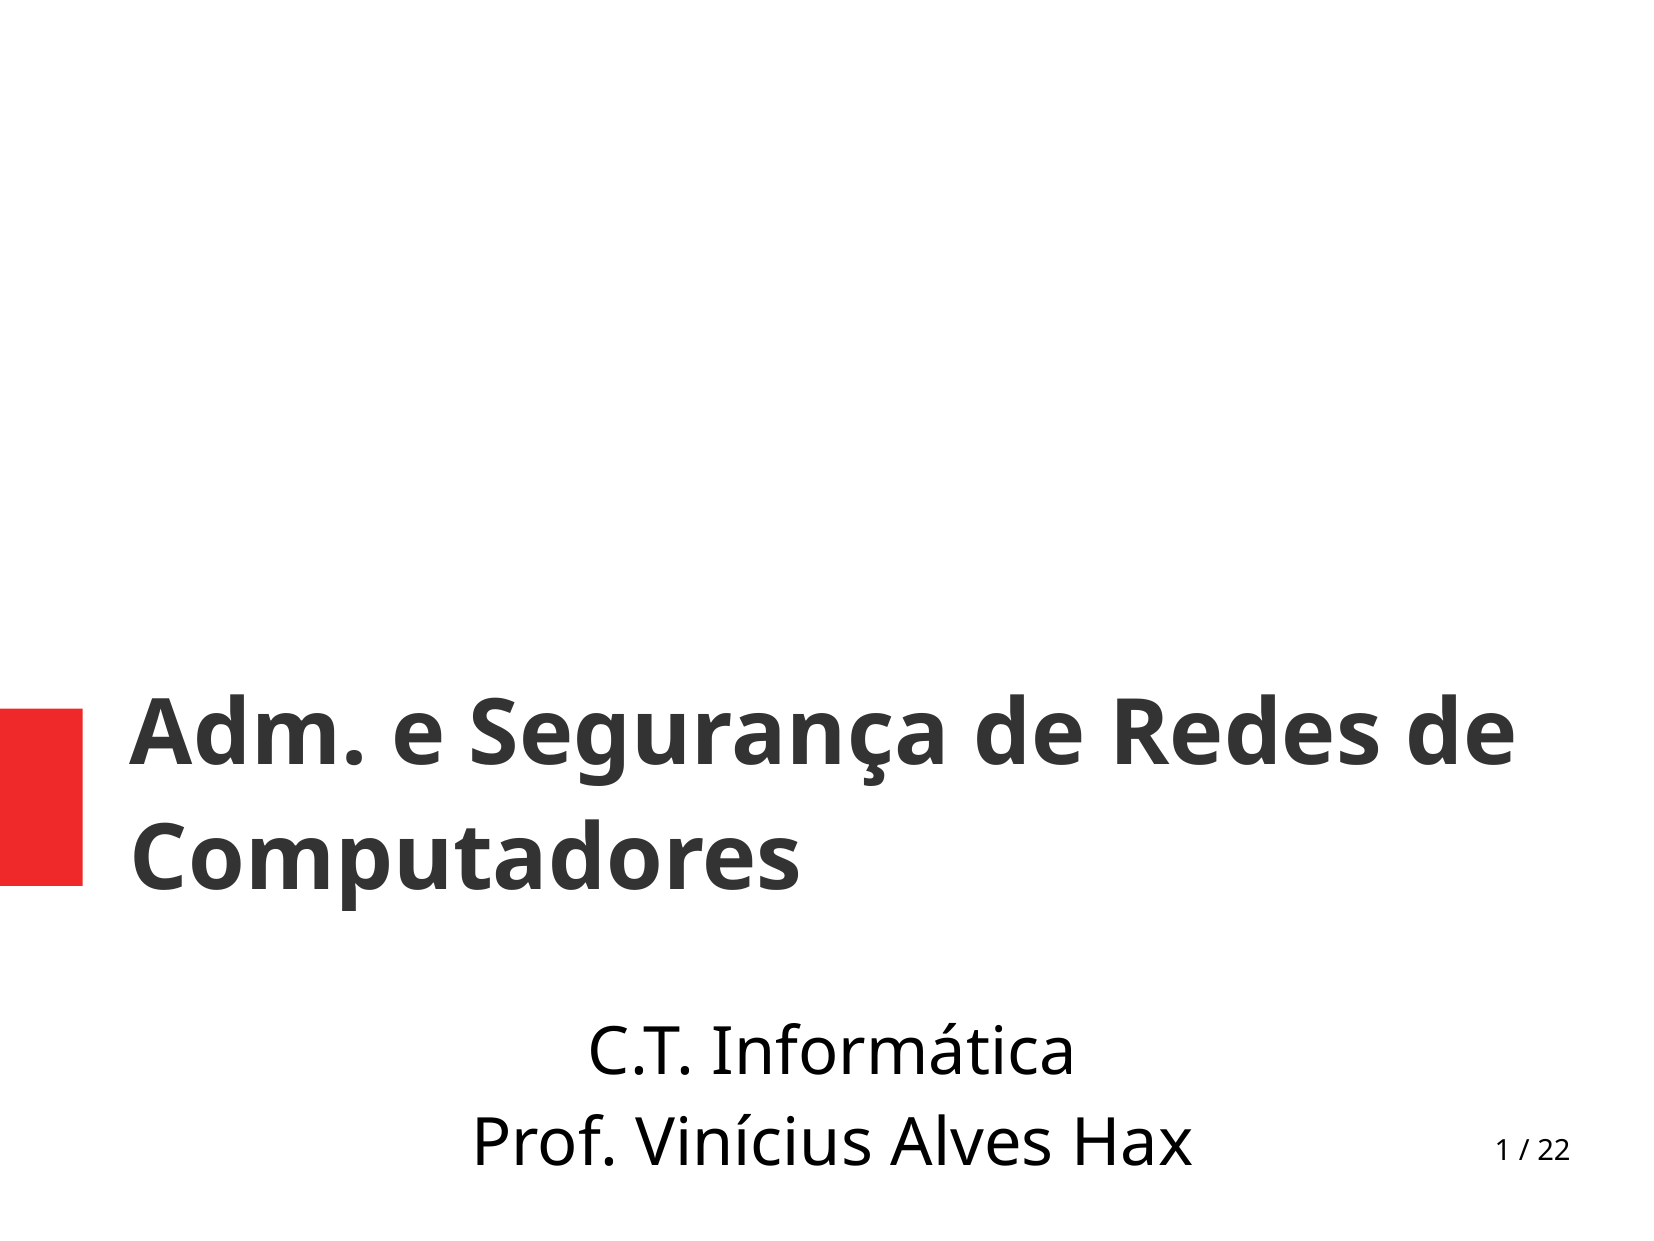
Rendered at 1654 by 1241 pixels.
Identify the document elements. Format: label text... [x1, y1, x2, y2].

subtitle C.T. Informática Prof. Vinícius Alves Hax [129, 932, 1536, 1166]
title Adm. e Segurança de Redes de Computadores [129, 655, 1536, 928]
